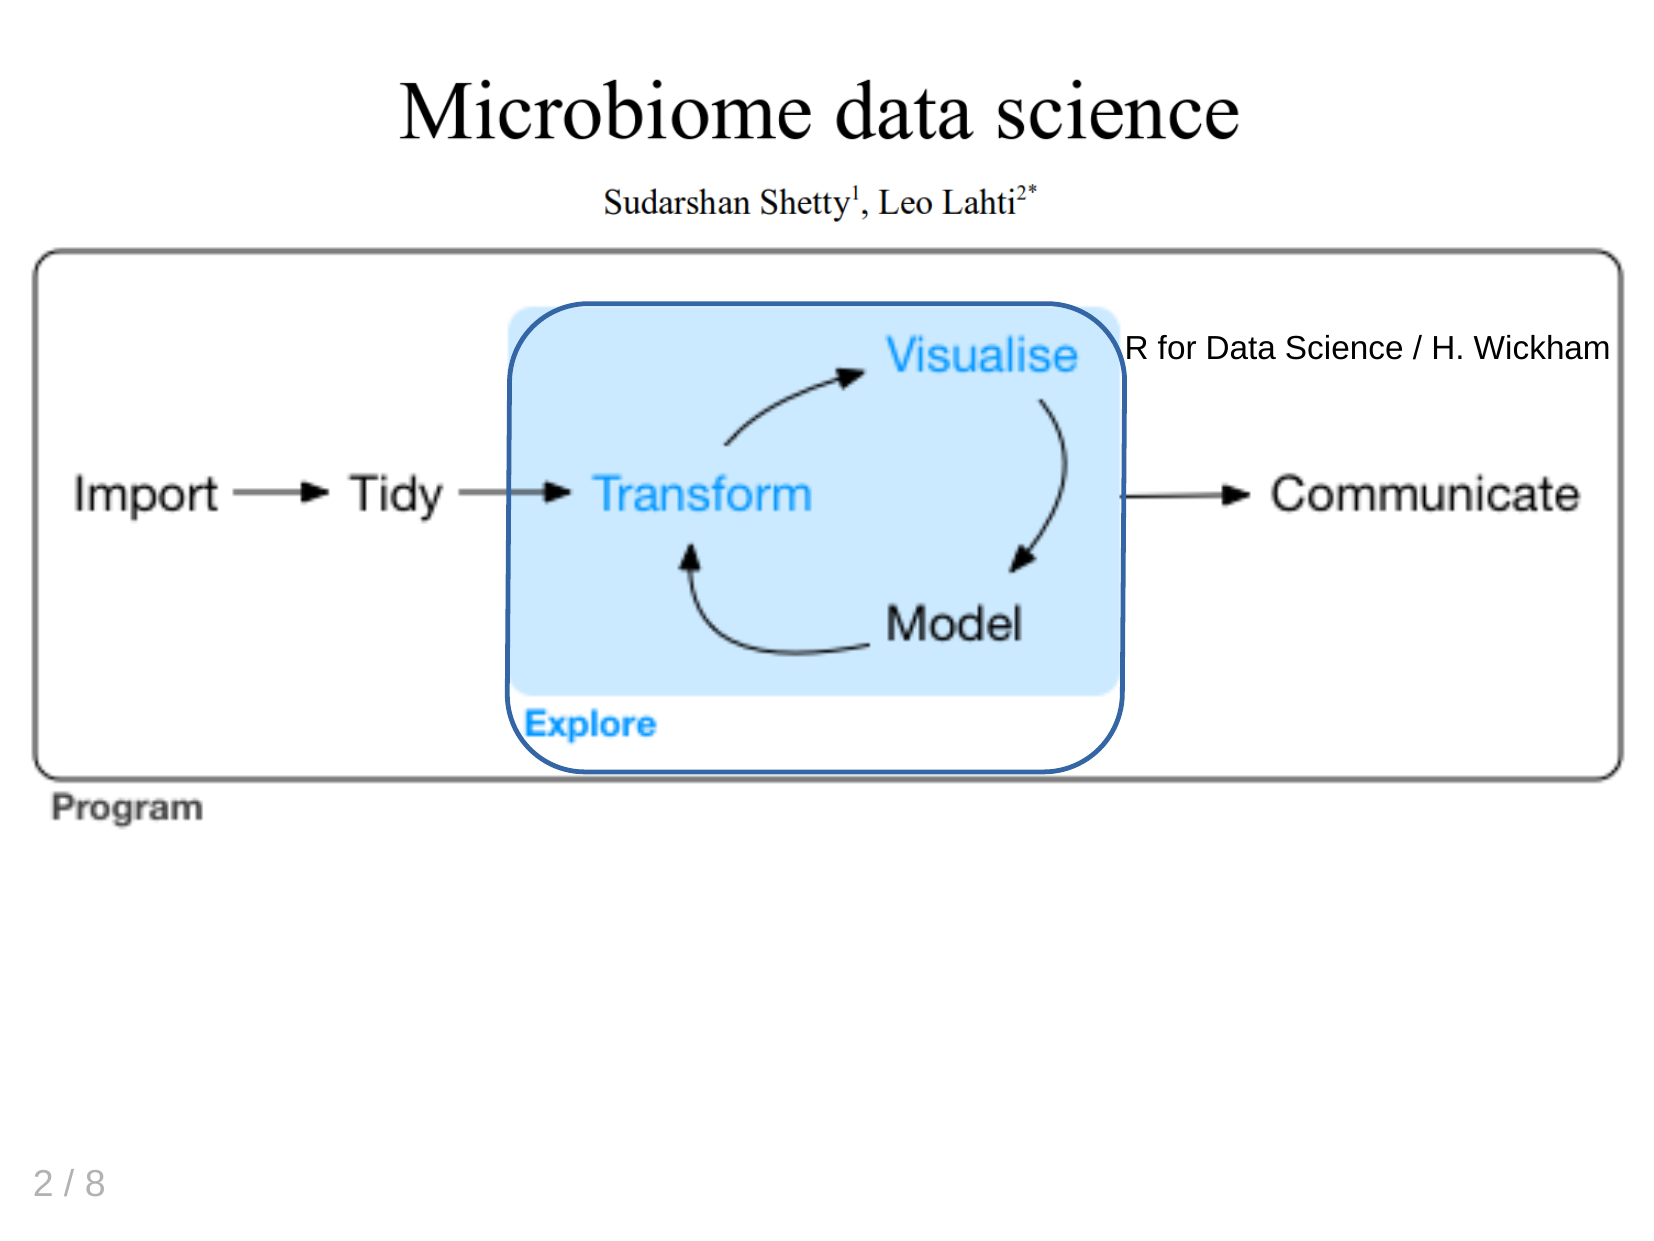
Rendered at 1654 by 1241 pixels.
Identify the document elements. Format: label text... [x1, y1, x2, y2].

picture [30, 246, 1628, 833]
text_box [507, 303, 1125, 772]
text_box <number> / 8 [18, 1155, 313, 1215]
picture [377, 46, 1262, 238]
text_box R for Data Science / H. Wickham [1109, 322, 1640, 383]
